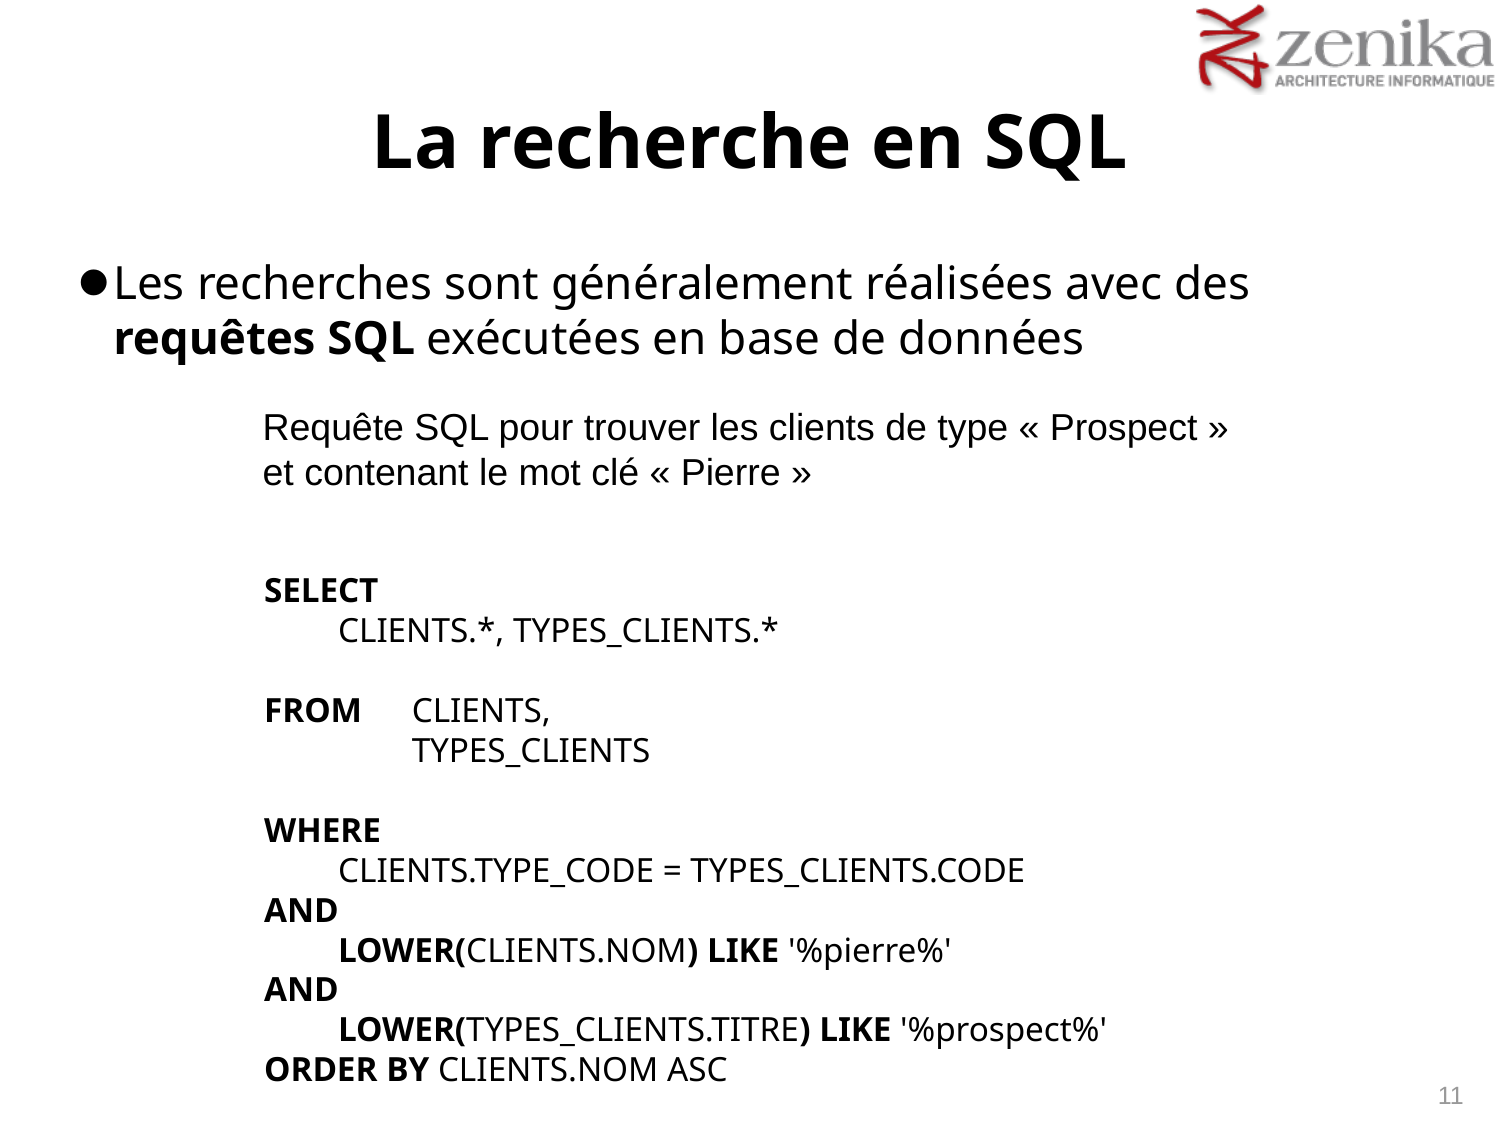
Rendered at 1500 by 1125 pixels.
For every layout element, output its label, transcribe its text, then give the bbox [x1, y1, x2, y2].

text_box Requête SQL pour trouver les clients de type « Prospect » et contenant le mot clé « Pierre » [247, 395, 1470, 495]
text_box SELECT CLIENTS.*, TYPES_CLIENTS.* FROM CLIENTS, TYPES_CLIENTS WHERE CLIENTS.TYPE_CODE = TYPES_CLIENTS.CODE AND LOWER(CLIENTS.NOM) LIKE '%pierre%' AND LOWER(TYPES_CLIENTS.TITRE) LIKE '%prospect%' ORDER BY CLIENTS.NOM ASC [247, 560, 1270, 1091]
picture [1190, 0, 1500, 95]
text_box Les recherches sont généralement réalisées avec des requêtes SQL exécutées en base de données [63, 238, 1470, 974]
text_box La recherche en SQL [75, 29, 1425, 238]
